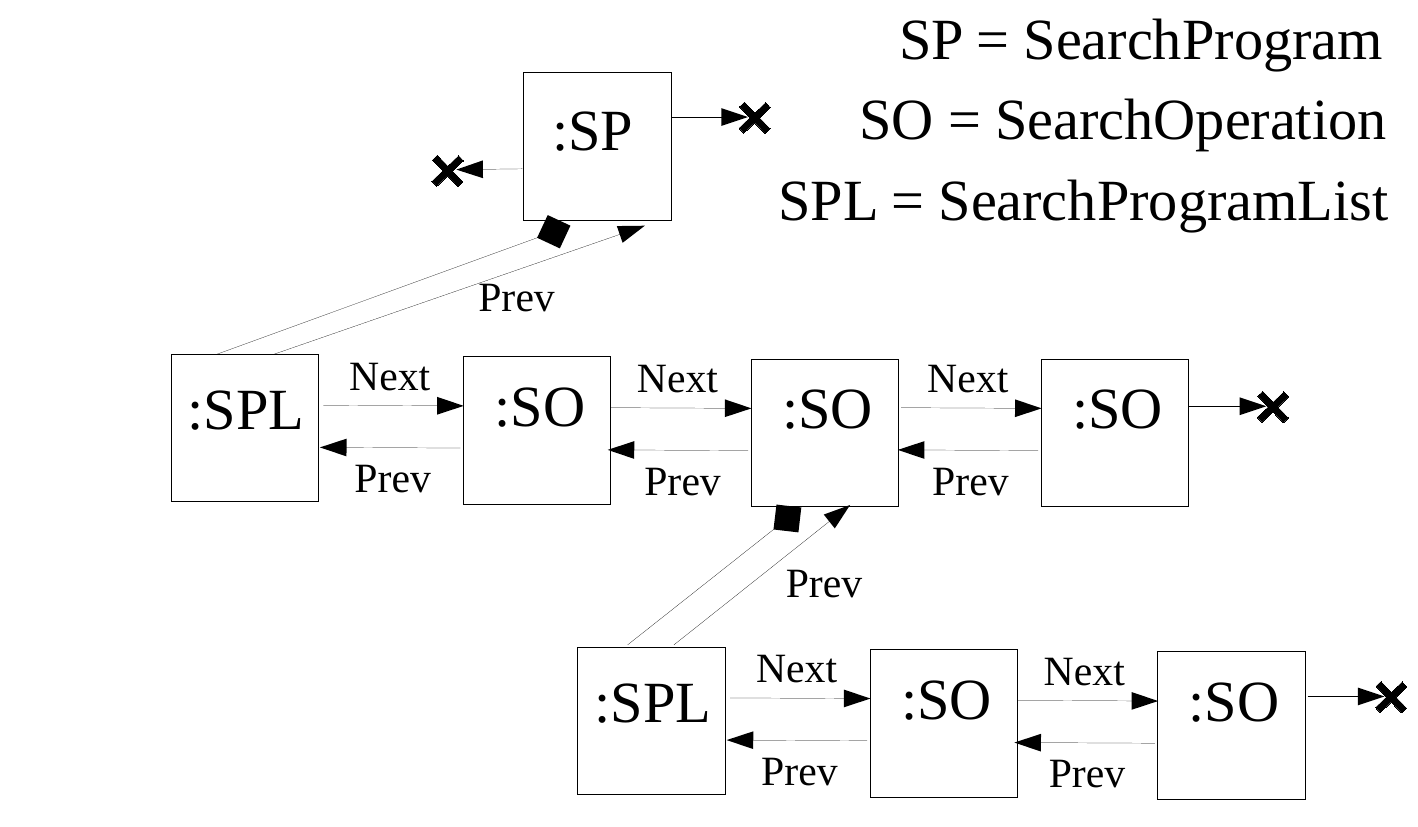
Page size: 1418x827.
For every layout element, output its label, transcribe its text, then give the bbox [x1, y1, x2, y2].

text_box [751, 359, 899, 507]
text_box Next [622, 347, 734, 412]
text_box Prev [339, 448, 452, 518]
text_box :SP [537, 90, 652, 175]
text_box Next [334, 345, 447, 410]
text_box :SO [1174, 662, 1298, 743]
text_box [463, 356, 611, 505]
text_box [1375, 681, 1407, 713]
text_box :SPL [172, 370, 326, 451]
text_box Prev [917, 451, 1029, 520]
text_box :SO [1057, 369, 1181, 450]
text_box [171, 354, 319, 502]
text_box Prev [1033, 743, 1146, 813]
text_box [1257, 391, 1289, 423]
text_box [1041, 359, 1189, 507]
text_box [870, 649, 1018, 798]
text_box [431, 155, 464, 187]
text_box :SO [886, 659, 1010, 741]
text_box Next [912, 347, 1024, 412]
text_box SPL = SearchProgramList [763, 161, 1418, 244]
text_box [1157, 651, 1306, 800]
text_box SO = SearchOperation [844, 79, 1418, 164]
text_box [739, 102, 771, 134]
text_box :SPL [579, 663, 732, 744]
text_box :SO [767, 369, 891, 450]
text_box Next [741, 638, 853, 702]
text_box Prev [629, 451, 742, 521]
text_box Prev [463, 267, 576, 337]
text_box Prev [746, 741, 858, 811]
text_box Next [1028, 640, 1141, 705]
text_box SP = SearchProgram [884, 0, 1406, 81]
text_box :SO [479, 367, 604, 448]
text_box Prev [771, 552, 883, 622]
text_box [523, 72, 672, 221]
text_box [577, 647, 726, 795]
